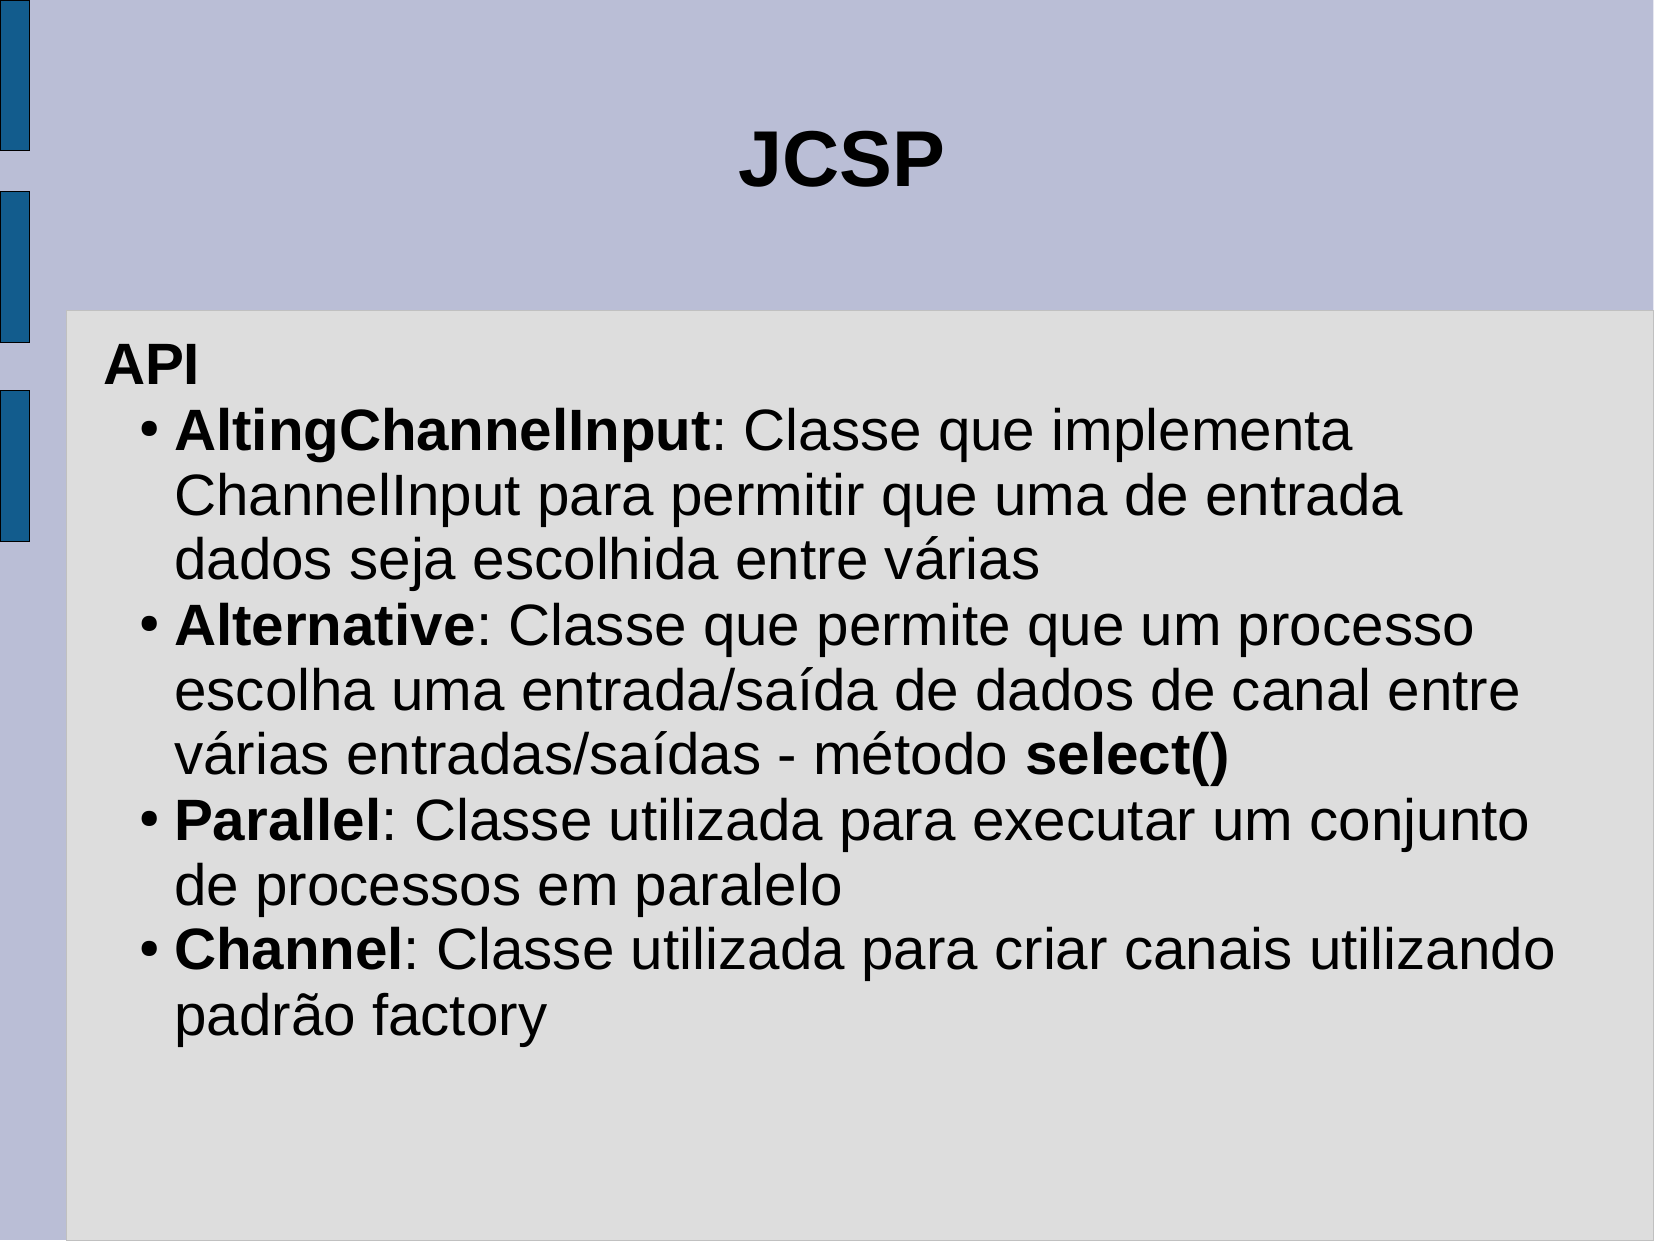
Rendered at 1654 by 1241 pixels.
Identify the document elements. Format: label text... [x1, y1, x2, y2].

text_box API AltingChannelInput: Classe que implementa ChannelInput para permitir que uma de entrada dados seja escolhida entre várias Alternative: Classe que permite que um processo escolha uma entrada/saída de dados de canal entre várias entradas/saídas - método select() Parallel: Classe utilizada para executar um conjunto de processos em paralelo Channel: Classe utilizada para criar canais utilizando padrão factory [88, 324, 1595, 1182]
text_box JCSP [29, 41, 1654, 278]
